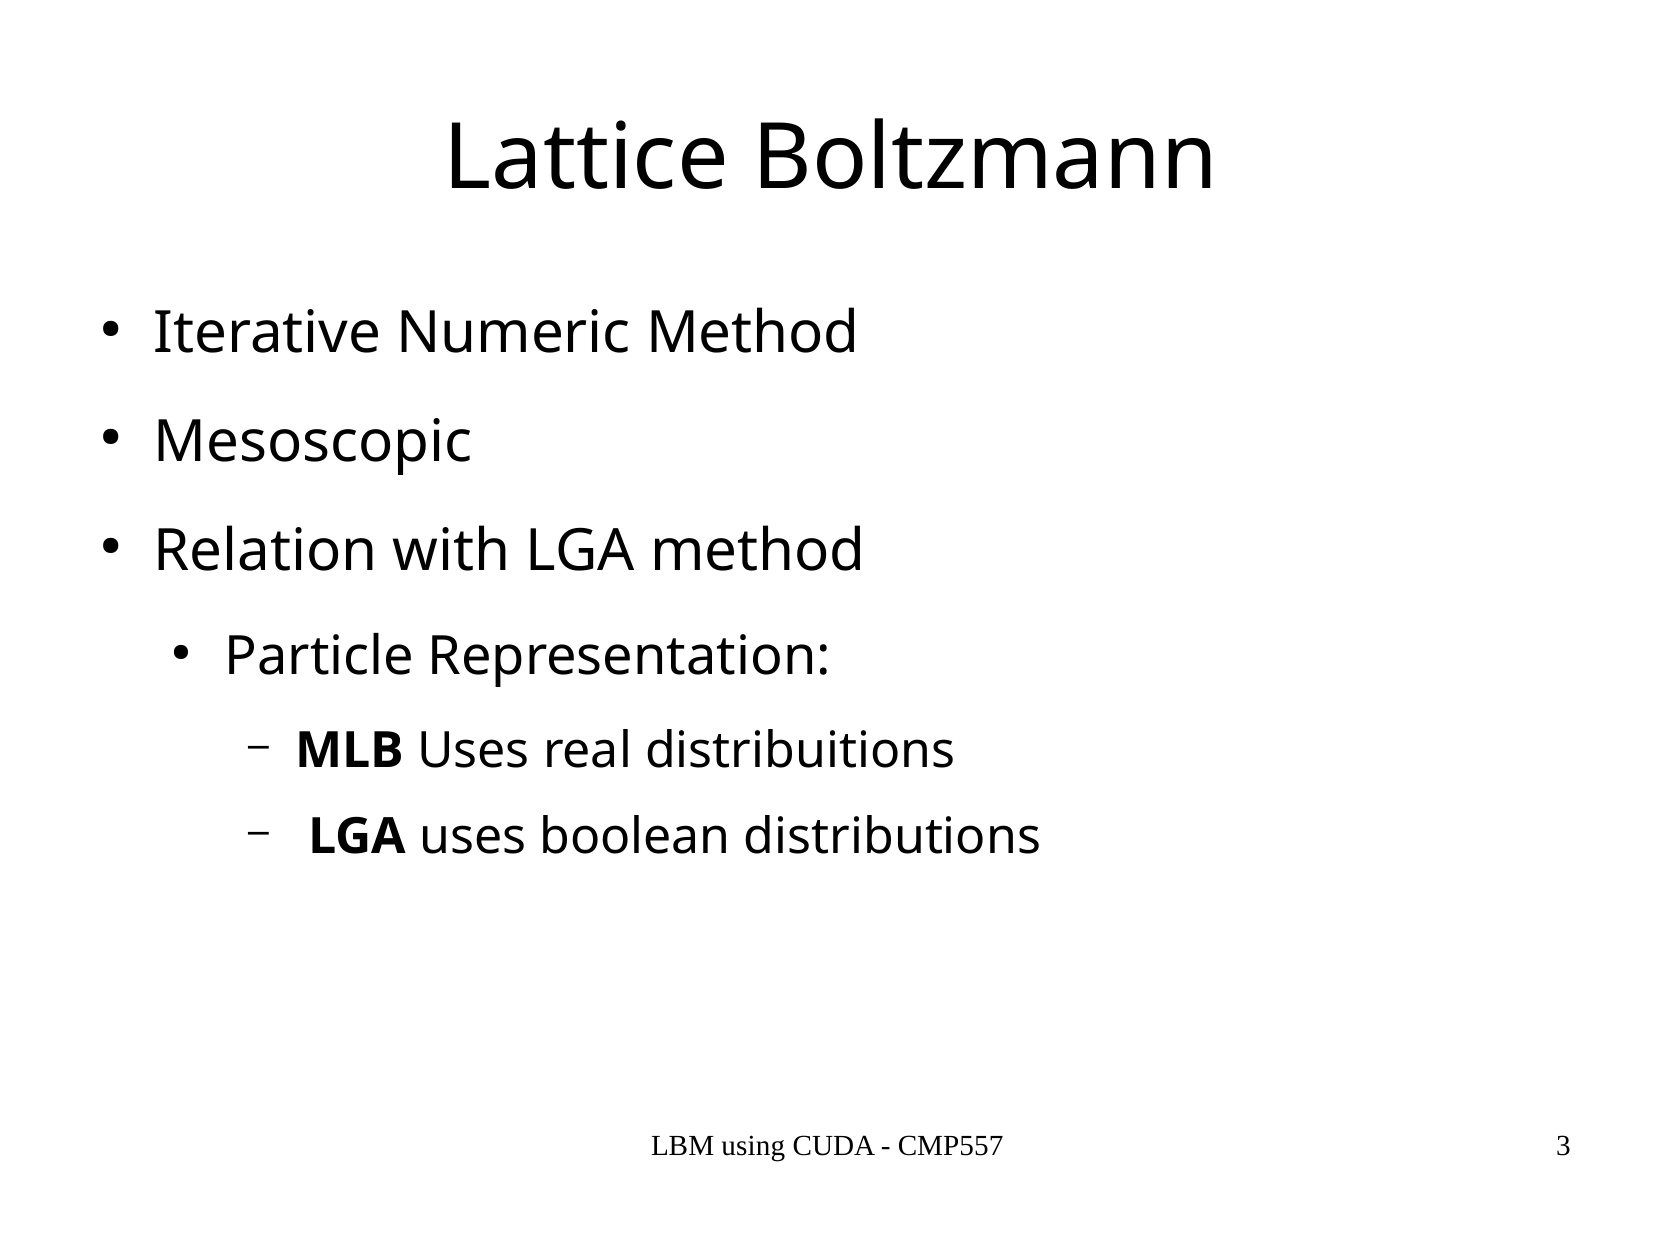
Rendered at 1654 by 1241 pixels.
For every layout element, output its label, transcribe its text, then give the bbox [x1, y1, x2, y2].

title Lattice Boltzmann [82, 56, 1571, 250]
list Iterative Numeric Method Mesoscopic Relation with LGA method Particle Representation: MLB Uses real distribuitions LGA uses boolean distributions [82, 290, 1571, 1109]
